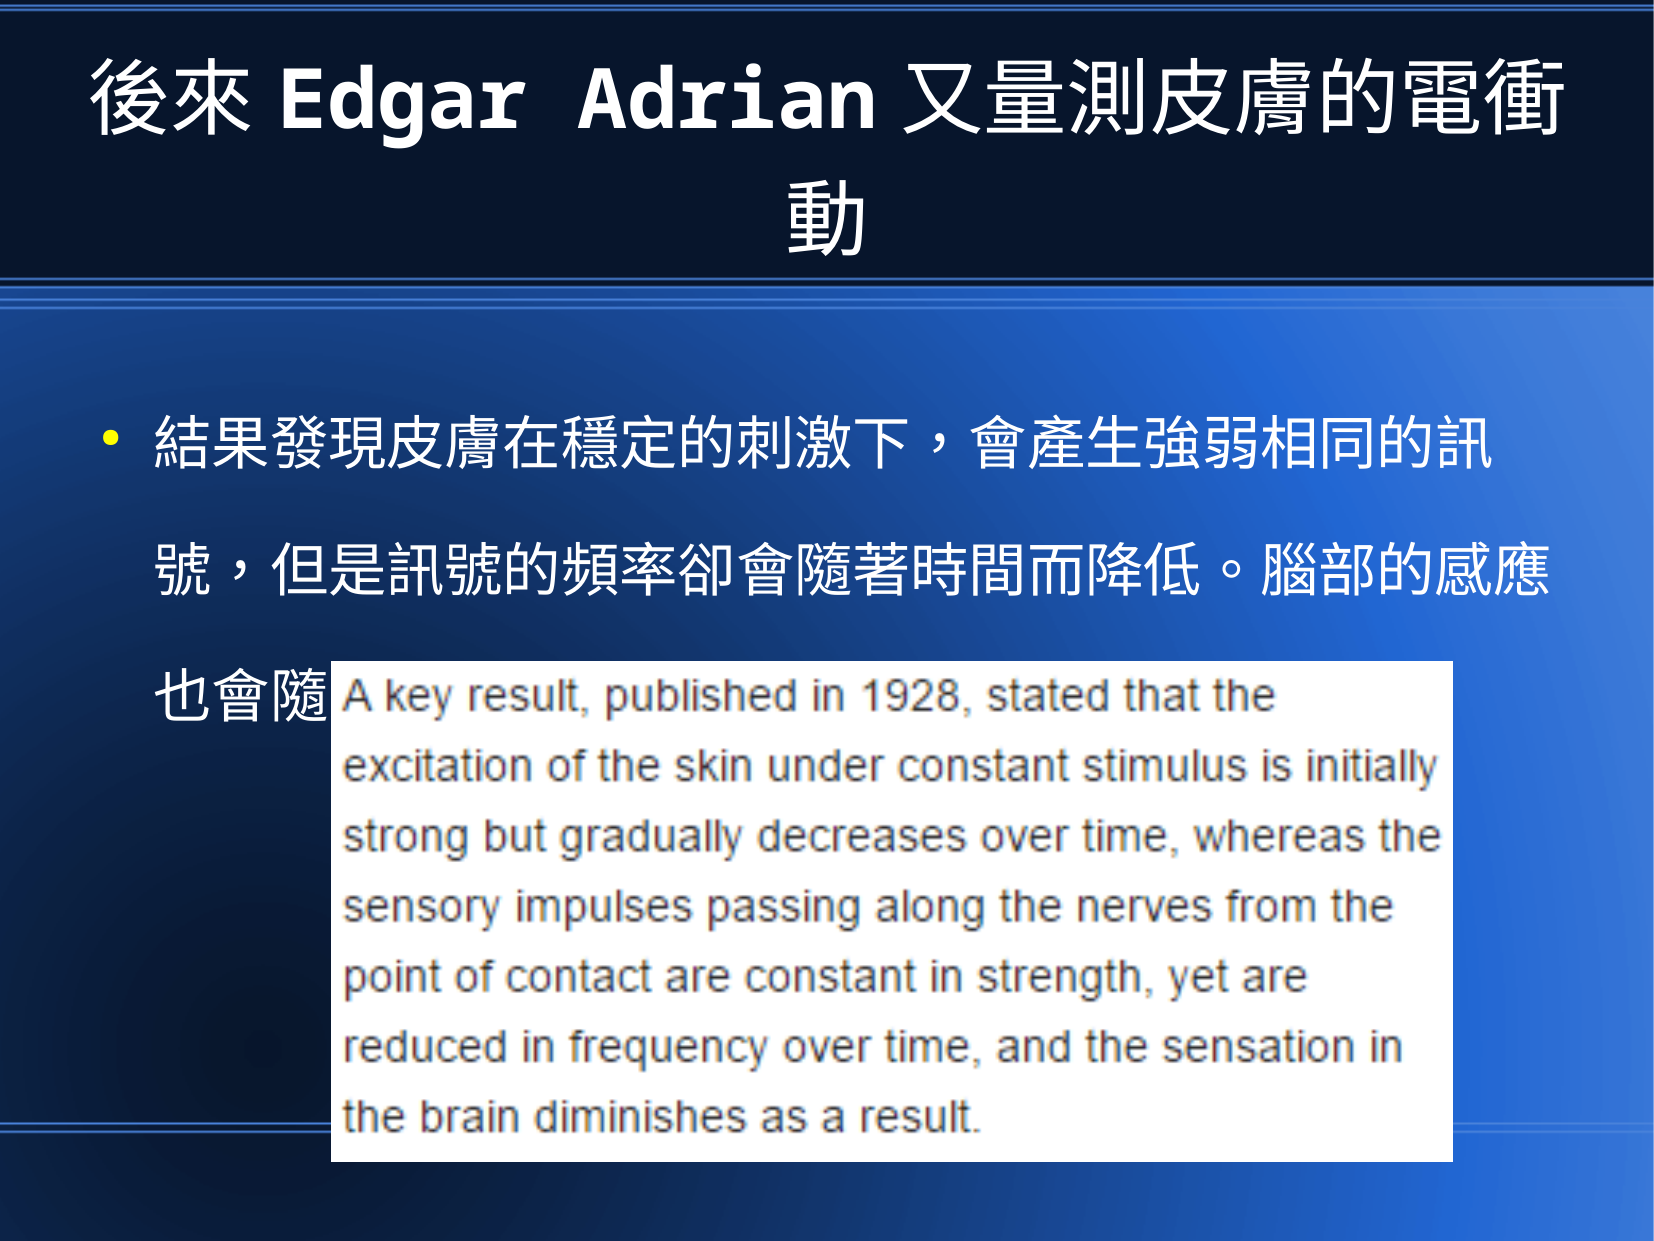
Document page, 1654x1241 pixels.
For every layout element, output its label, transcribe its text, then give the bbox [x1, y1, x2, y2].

list 結果發現皮膚在穩定的刺激下，會產生強弱相同的訊號，但是訊號的頻率卻會隨著時間而降低。腦部的感應也會隨之降低。 [82, 355, 1571, 1241]
picture [0, 0, 1654, 1241]
title 後來Edgar Adrian又量測皮膚的電衝動 [82, 49, 1571, 257]
picture [331, 661, 1453, 1162]
